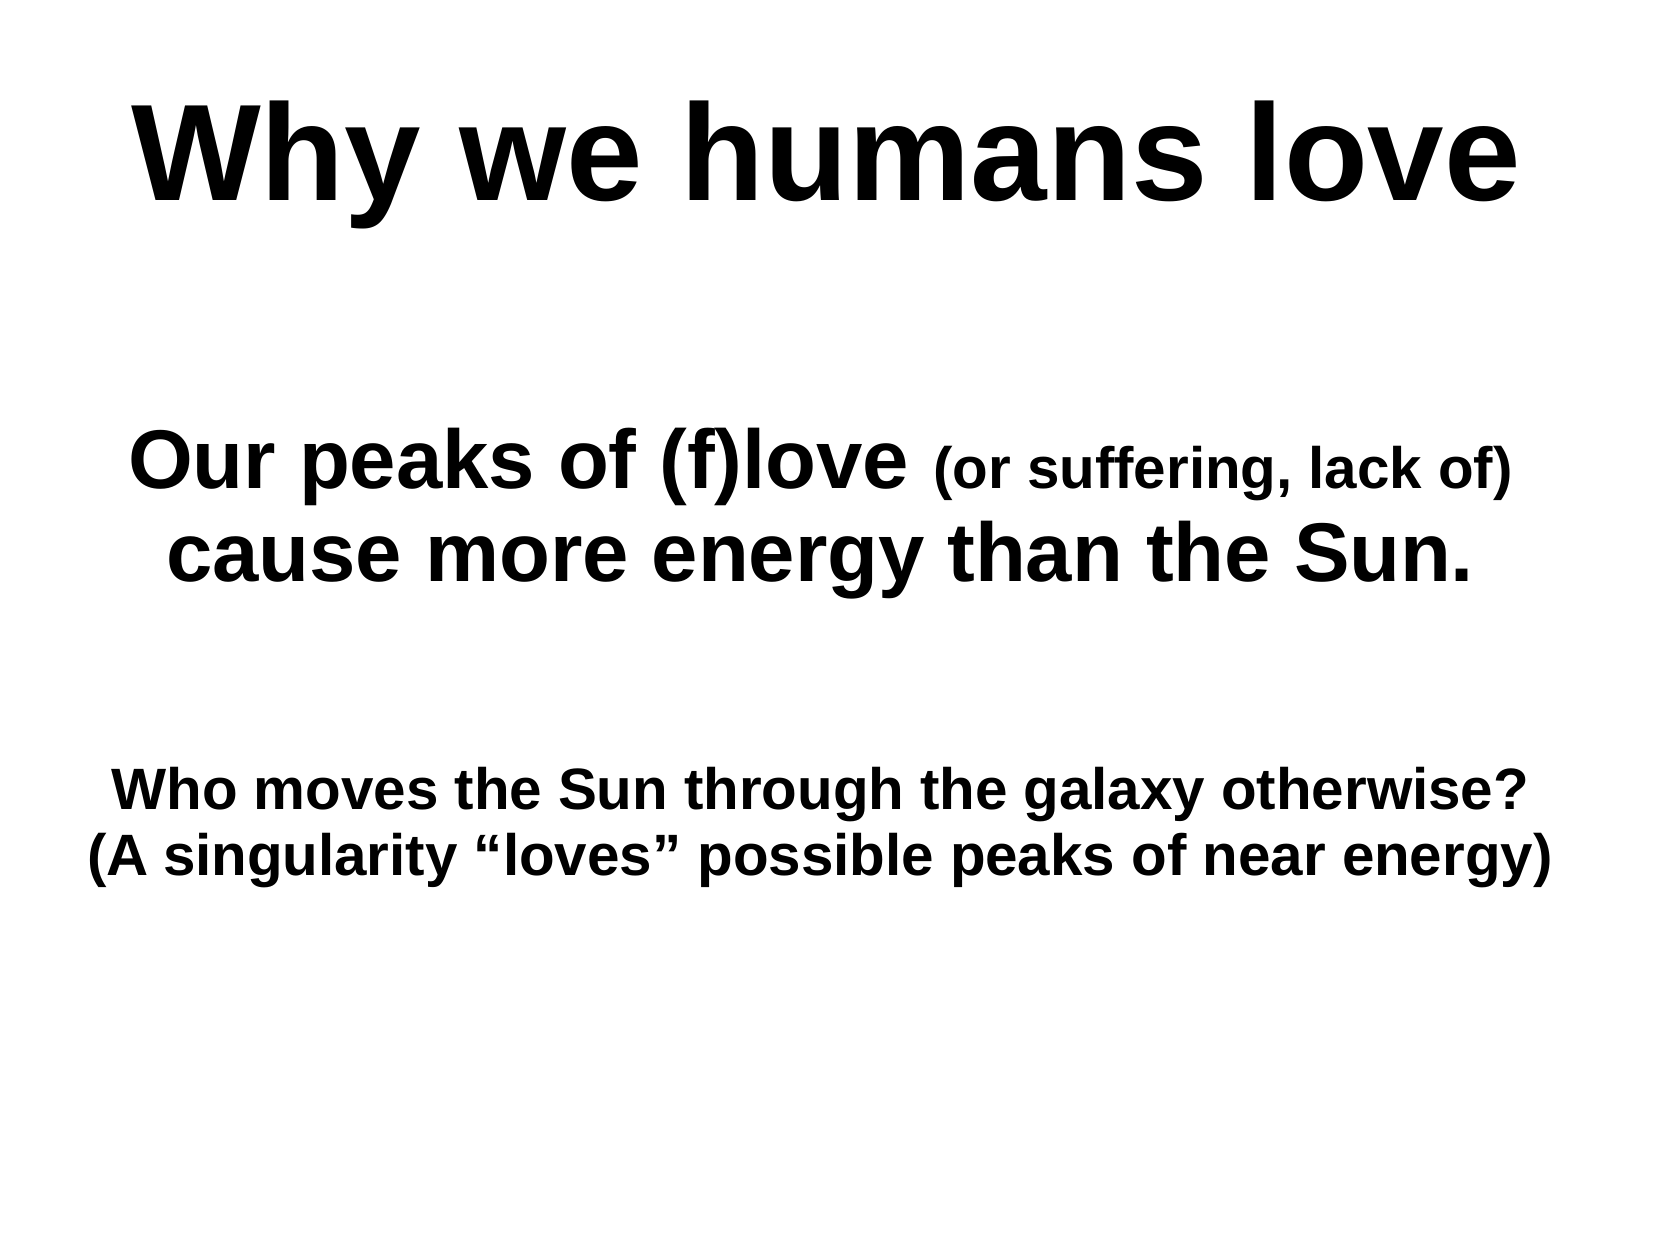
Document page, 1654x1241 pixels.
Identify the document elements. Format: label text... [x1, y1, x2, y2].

title Why we humans love [82, 49, 1571, 257]
subtitle Our peaks of (f)love (or suffering, lack of) cause more energy than the Sun. Who moves the Sun through the galaxy otherwise? (A singularity “loves” possible peaks of near energy) [76, 138, 1565, 1162]
